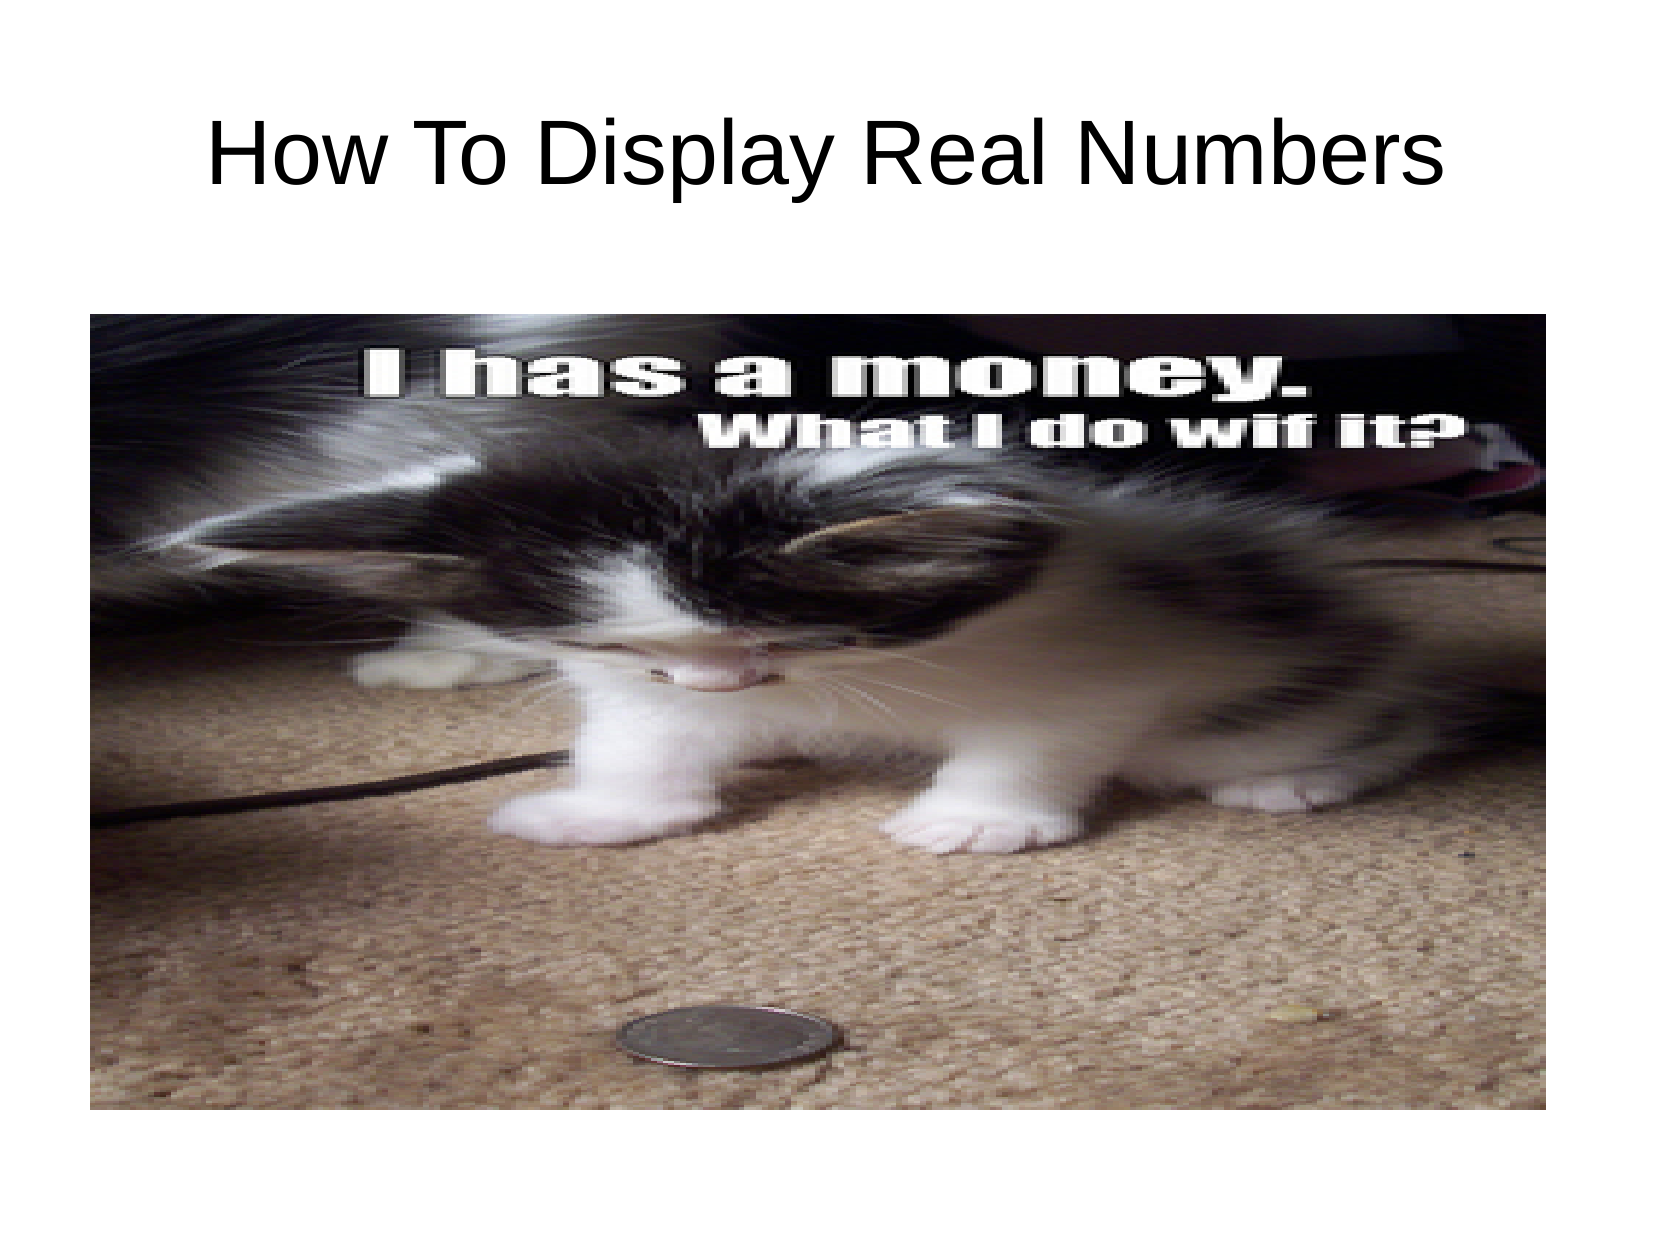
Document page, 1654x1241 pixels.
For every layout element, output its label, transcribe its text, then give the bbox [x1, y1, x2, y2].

picture [90, 314, 1546, 1111]
title How To Display Real Numbers [82, 49, 1571, 257]
